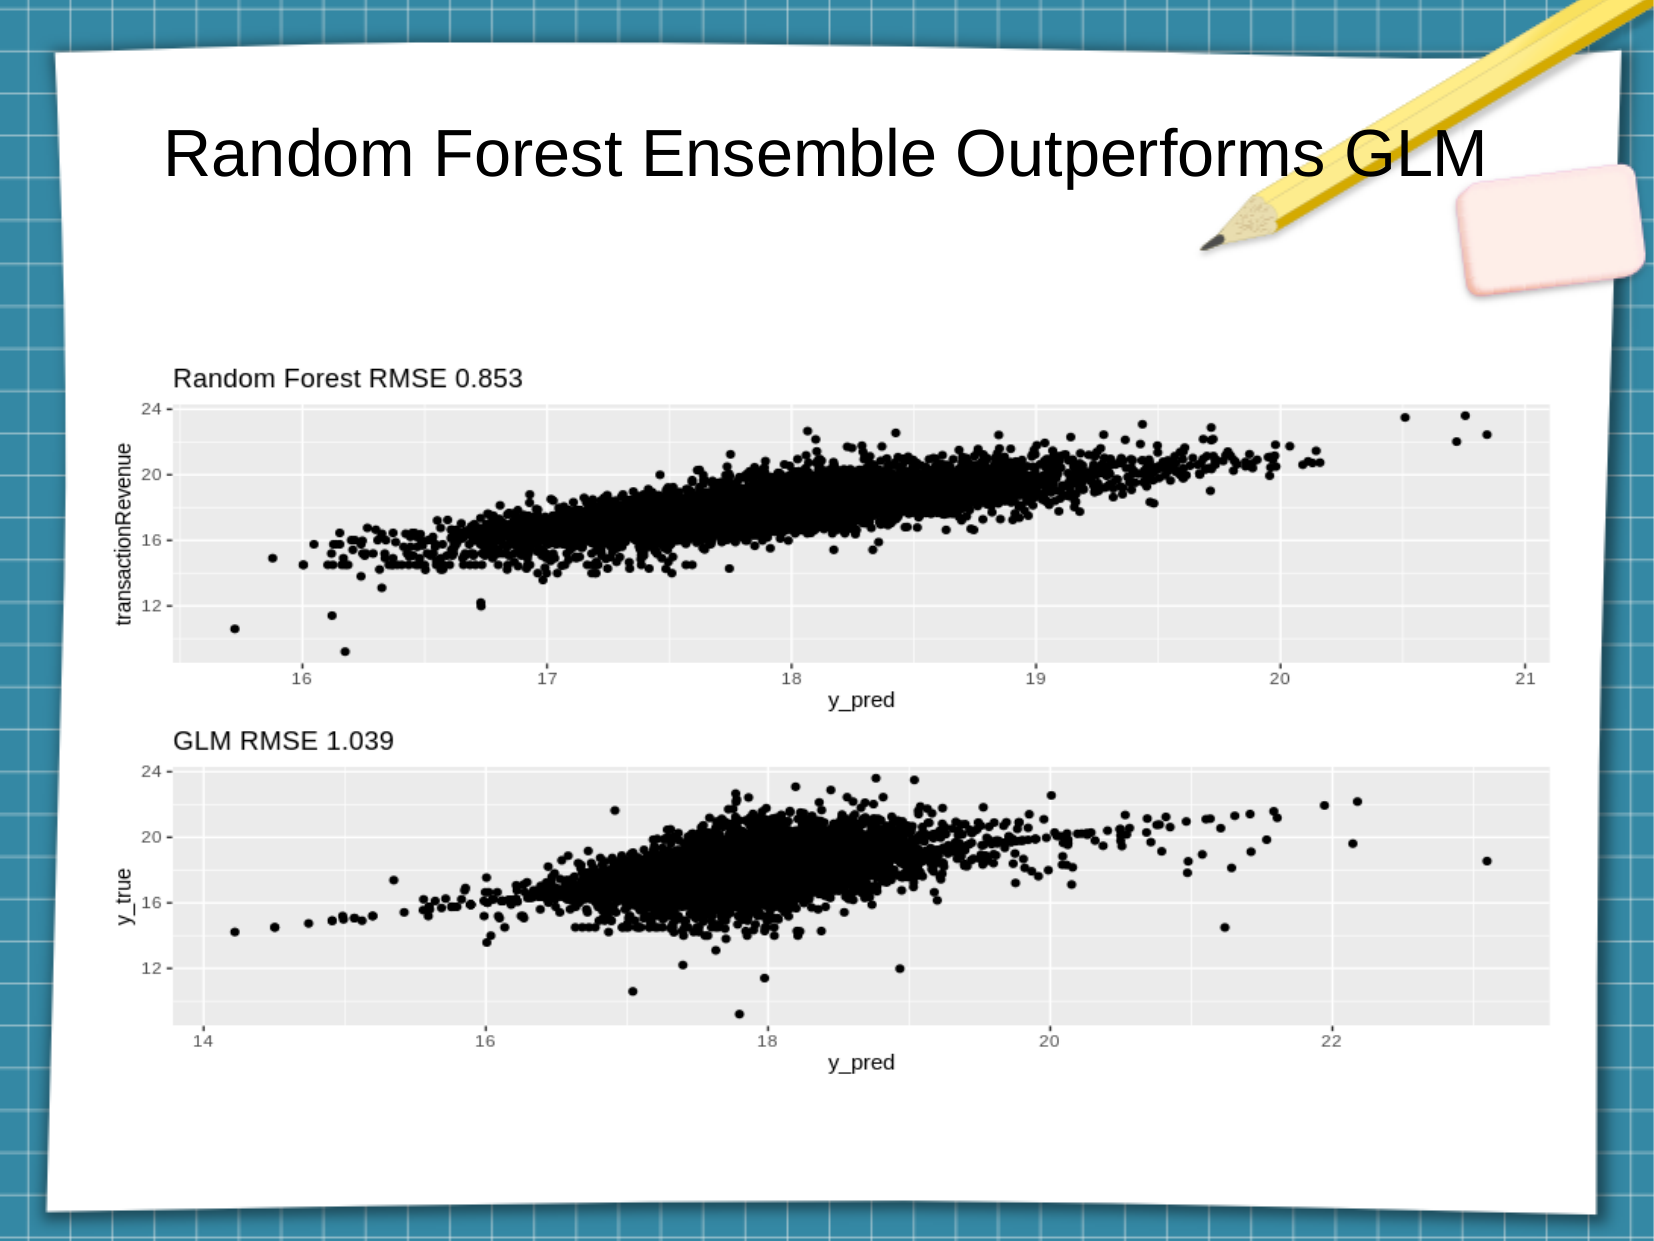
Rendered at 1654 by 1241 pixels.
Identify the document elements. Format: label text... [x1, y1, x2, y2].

title Random Forest Ensemble Outperforms GLM [82, 49, 1571, 257]
picture [0, 0, 1654, 1241]
